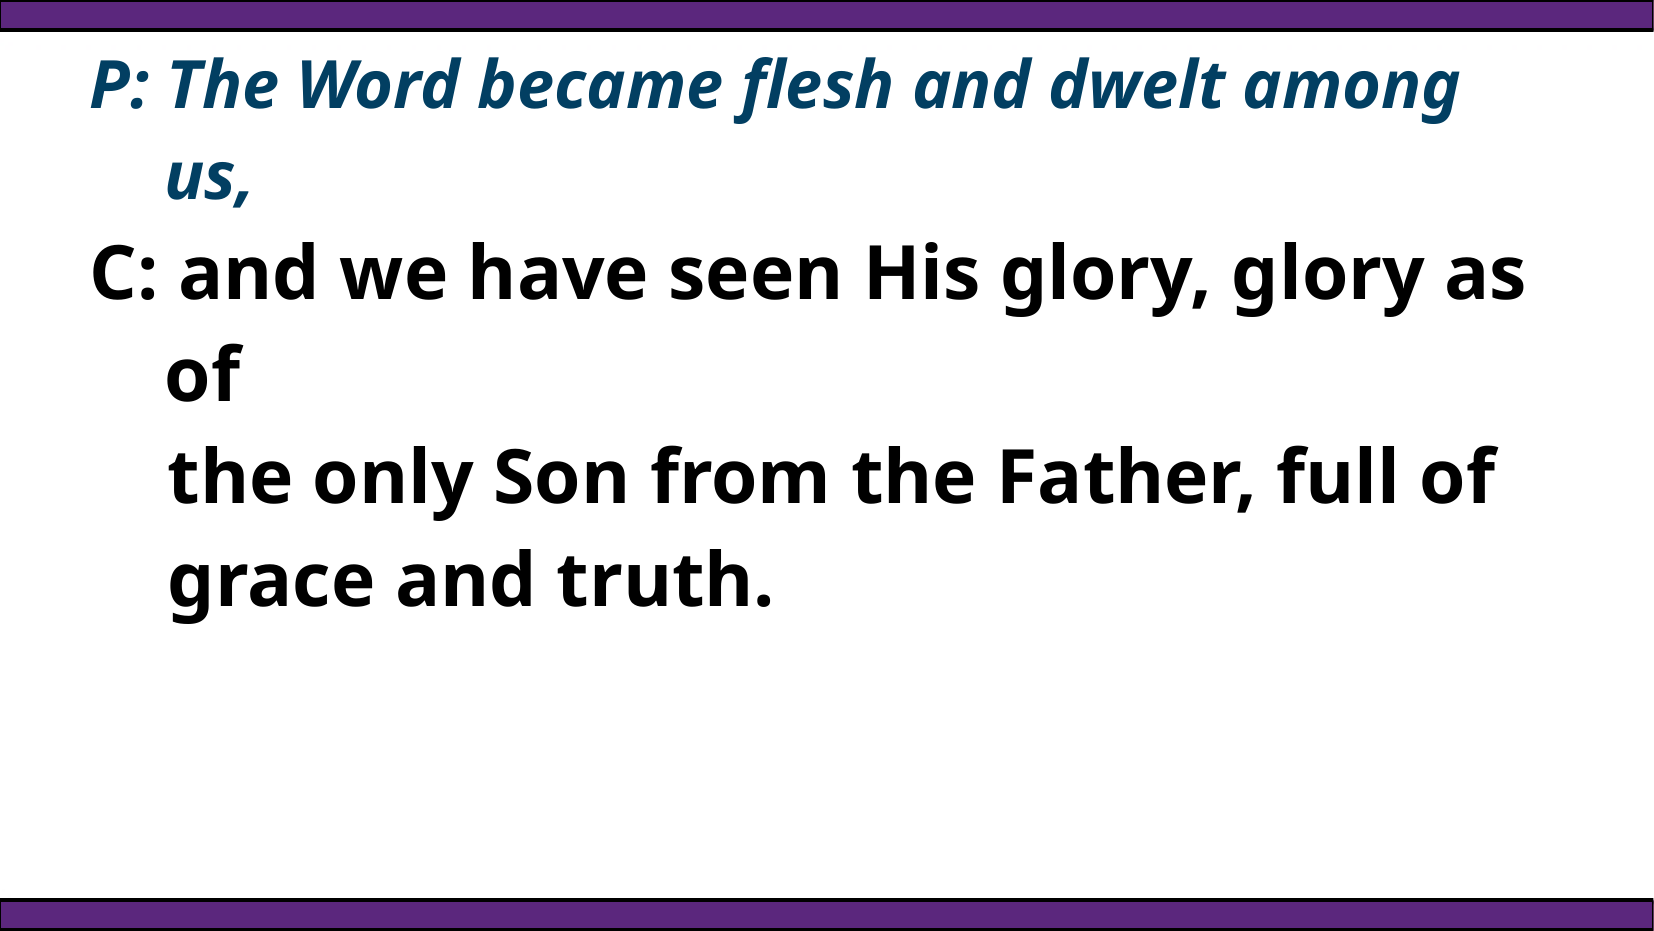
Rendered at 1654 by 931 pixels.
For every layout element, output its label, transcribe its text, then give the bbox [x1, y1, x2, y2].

text_box [0, 0, 1654, 31]
picture [0, 31, 1654, 900]
text_box P: The Word became flesh and dwelt among us, C: and we have seen His glory, glory as of the only Son from the Father, full of grace and truth. [75, 30, 1576, 433]
text_box [0, 900, 1654, 931]
